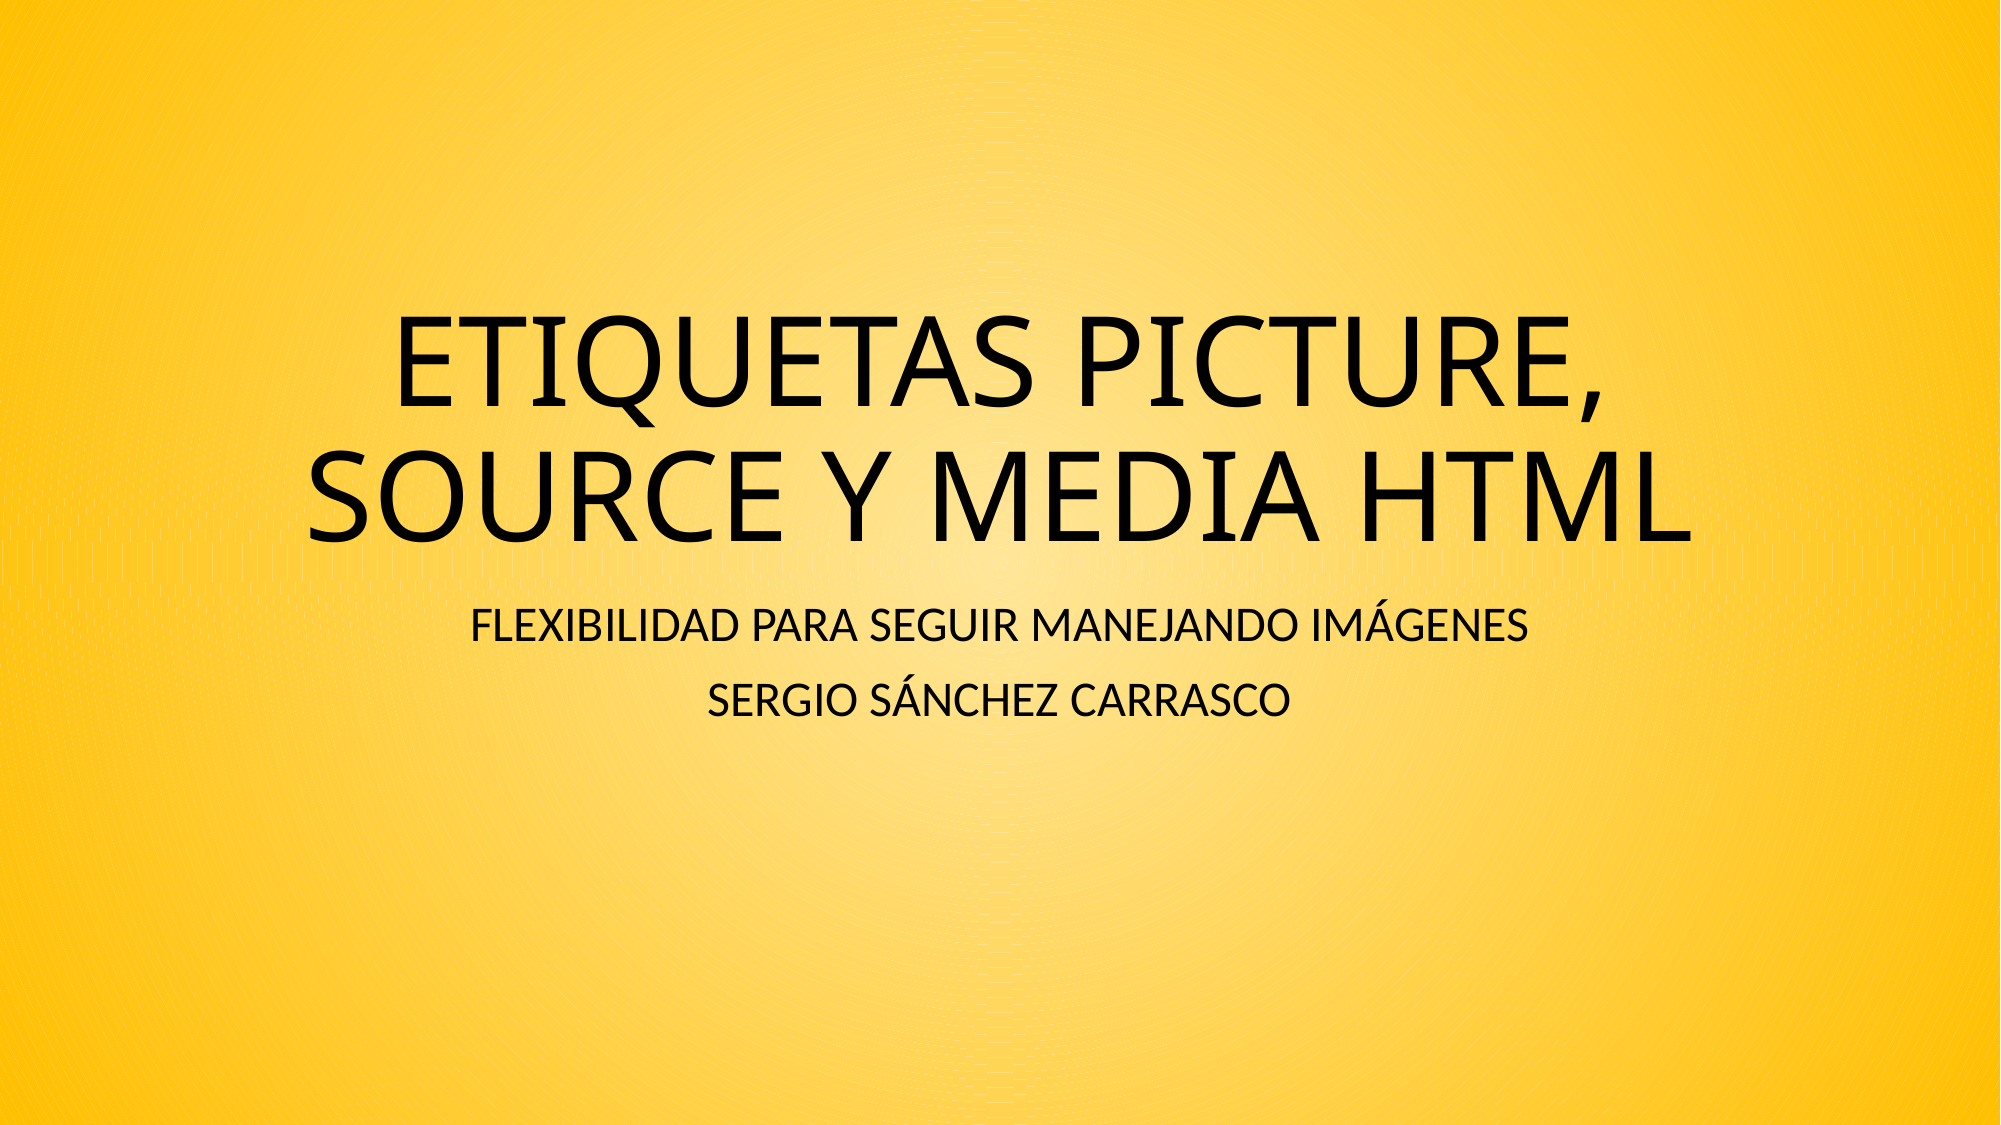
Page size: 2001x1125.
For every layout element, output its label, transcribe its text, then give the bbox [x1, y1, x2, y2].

subtitle FLEXIBILIDAD PARA SEGUIR MANEJANDO IMÁGENES SERGIO SÁNCHEZ CARRASCO [249, 590, 1750, 863]
title ETIQUETAS PICTURE, SOURCE Y MEDIA HTML [249, 184, 1750, 576]
